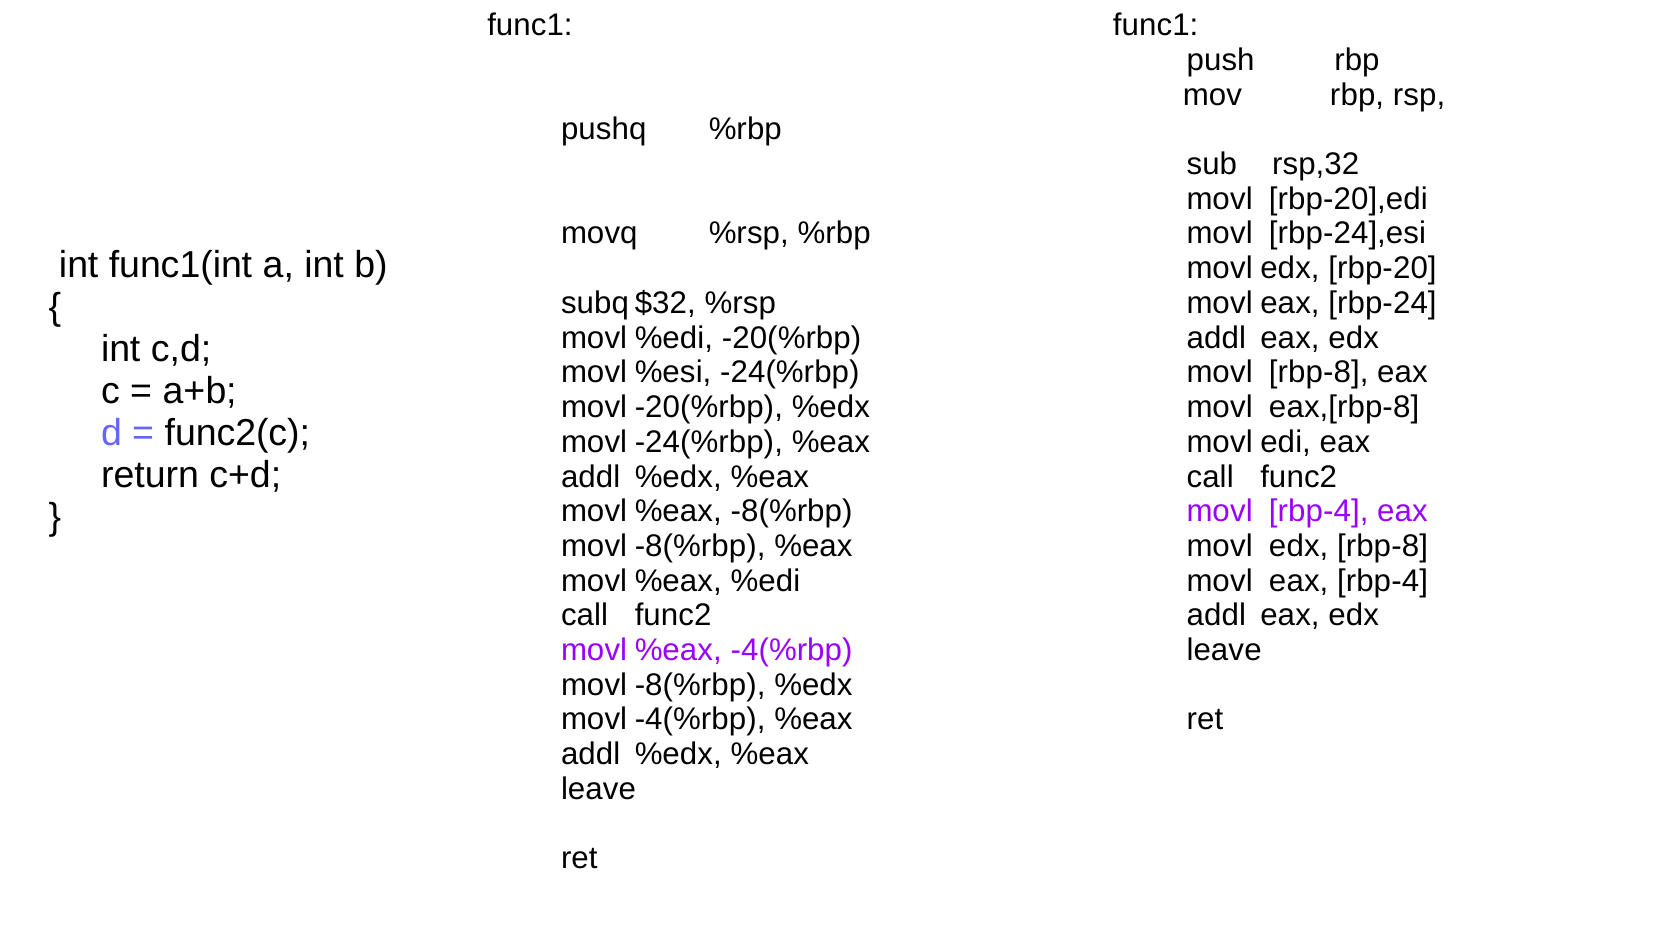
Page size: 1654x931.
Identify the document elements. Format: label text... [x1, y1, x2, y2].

text_box func1: pushq %rbp movq %rsp, %rbp subq $32, %rsp movl %edi, -20(%rbp) movl %esi, -24(%rbp) movl -20(%rbp), %edx movl -24(%rbp), %eax addl %edx, %eax movl %eax, -8(%rbp) movl -8(%rbp), %eax movl %eax, %edi call func2 movl %eax, -4(%rbp) movl -8(%rbp), %edx movl -4(%rbp), %eax addl %edx, %eax leave ret [472, 0, 981, 925]
text_box int func1(int a, int b) { int c,d; c = a+b; d = func2(c); return c+d; } [33, 236, 414, 546]
text_box func1: push rbp mov rbp, rsp, sub rsp,32 movl [rbp-20],edi movl [rbp-24],esi movl edx, [rbp-20] movl eax, [rbp-24] addl eax, edx movl [rbp-8], eax movl eax,[rbp-8] movl edi, eax call func2 movl [rbp-4], eax movl edx, [rbp-8] movl eax, [rbp-4] addl eax, edx leave ret [1098, 0, 1607, 925]
